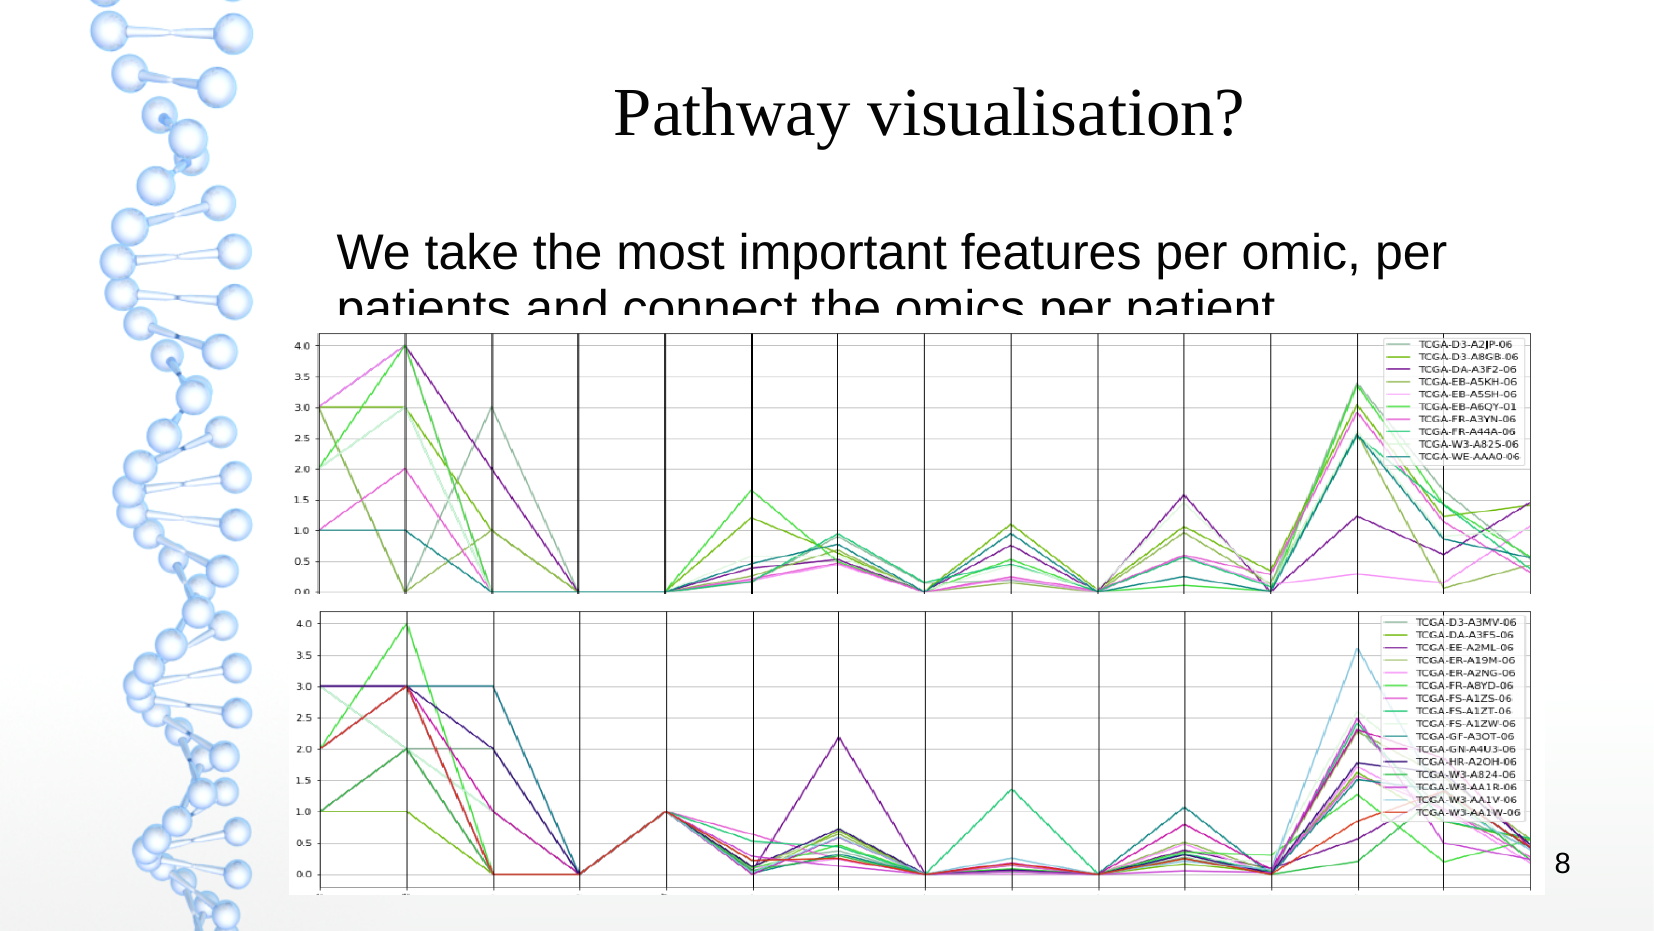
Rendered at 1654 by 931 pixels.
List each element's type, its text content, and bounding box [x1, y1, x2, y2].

picture [0, 0, 1654, 931]
list We take the most important features per omic, per patients and connect the omics per patient. [265, 224, 1595, 764]
title Pathway visualisation? [265, 35, 1595, 189]
